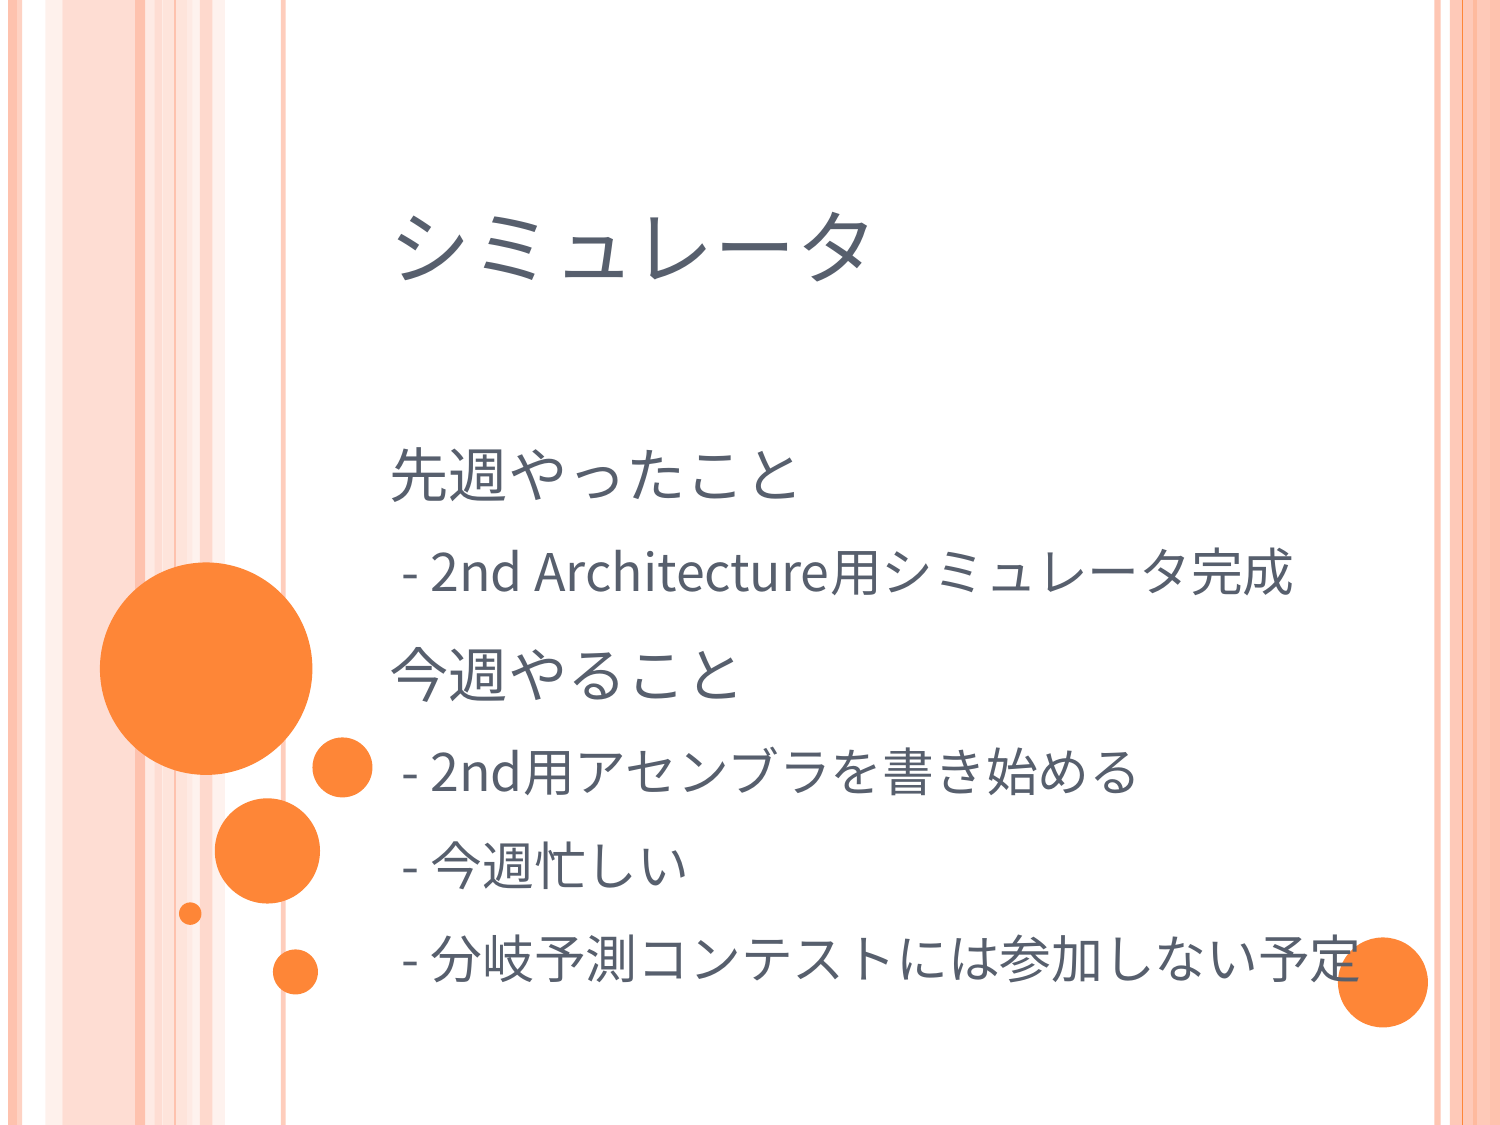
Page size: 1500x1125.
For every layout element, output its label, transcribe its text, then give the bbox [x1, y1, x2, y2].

title シミュレータ 先週やったこと - 2nd Architecture用シミュレータ完成 今週やること - 2nd用アセンブラを書き始める - 今週忙しい - 分岐予測コンテストには参加しない予定 [375, 90, 1388, 1047]
